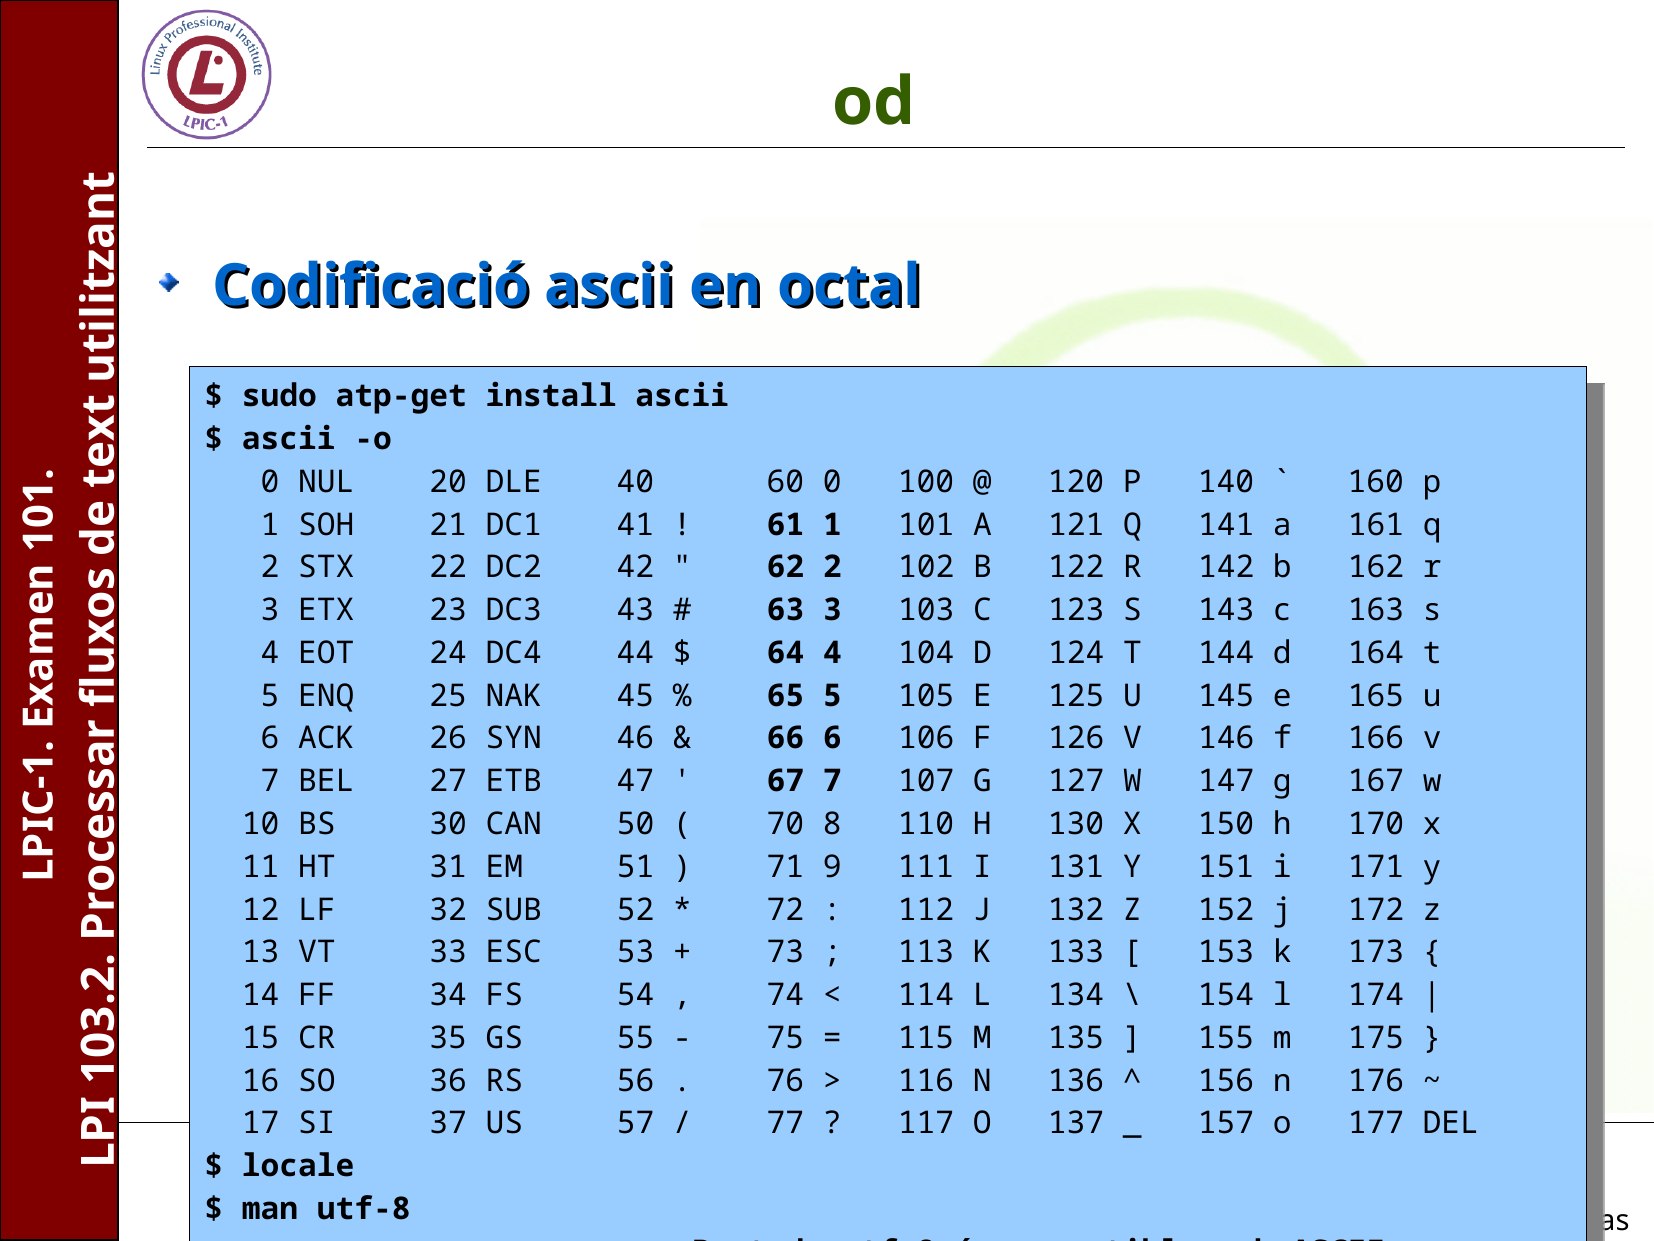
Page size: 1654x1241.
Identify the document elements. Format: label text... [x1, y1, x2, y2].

picture [700, 217, 1654, 1113]
title od [129, 55, 1619, 142]
text_box $ sudo atp-get install ascii $ ascii -o 0 NUL 20 DLE 40 60 0 100 @ 120 P 140 ` 160 p 1 SOH 21 DC1 41 ! 61 1 101 A 121 Q 141 a 161 q 2 STX 22 DC2 42 " 62 2 102 B 122 R 142 b 162 r 3 ETX 23 DC3 43 # 63 3 103 C 123 S 143 c 163 s 4 EOT 24 DC4 44 $ 64 4 104 D 124 T 144 d 164 t 5 ENQ 25 NAK 45 % 65 5 105 E 125 U 145 e 165 u 6 ACK 26 SYN 46 & 66 6 106 F 126 V 146 f 166 v 7 BEL 27 ETB 47 ' 67 7 107 G 127 W 147 g 167 w 10 BS 30 CAN 50 ( 70 8 110 H 130 X 150 h 170 x 11 HT 31 EM 51 ) 71 9 111 I 131 Y 151 i 171 y 12 LF 32 SUB 52 * 72 : 112 J 132 Z 152 j 172 z 13 VT 33 ESC 53 + 73 ; 113 K 133 [ 153 k 173 { 14 FF 34 FS 54 , 74 < 114 L 134 \ 154 l 174 | 15 CR 35 GS 55 - 75 = 115 M 135 ] 155 m 175 } 16 SO 36 RS 56 . 76 > 116 N 136 ^ 156 n 176 ~ 17 SI 37 US 57 / 77 ? 117 O 137 _ 157 o 177 DEL $ locale $ man utf-8 Part de utf-8 és compatible amb ASCII [189, 366, 1587, 1037]
picture [135, 5, 277, 55]
list Codificació ascii en octal [141, 242, 1630, 1078]
